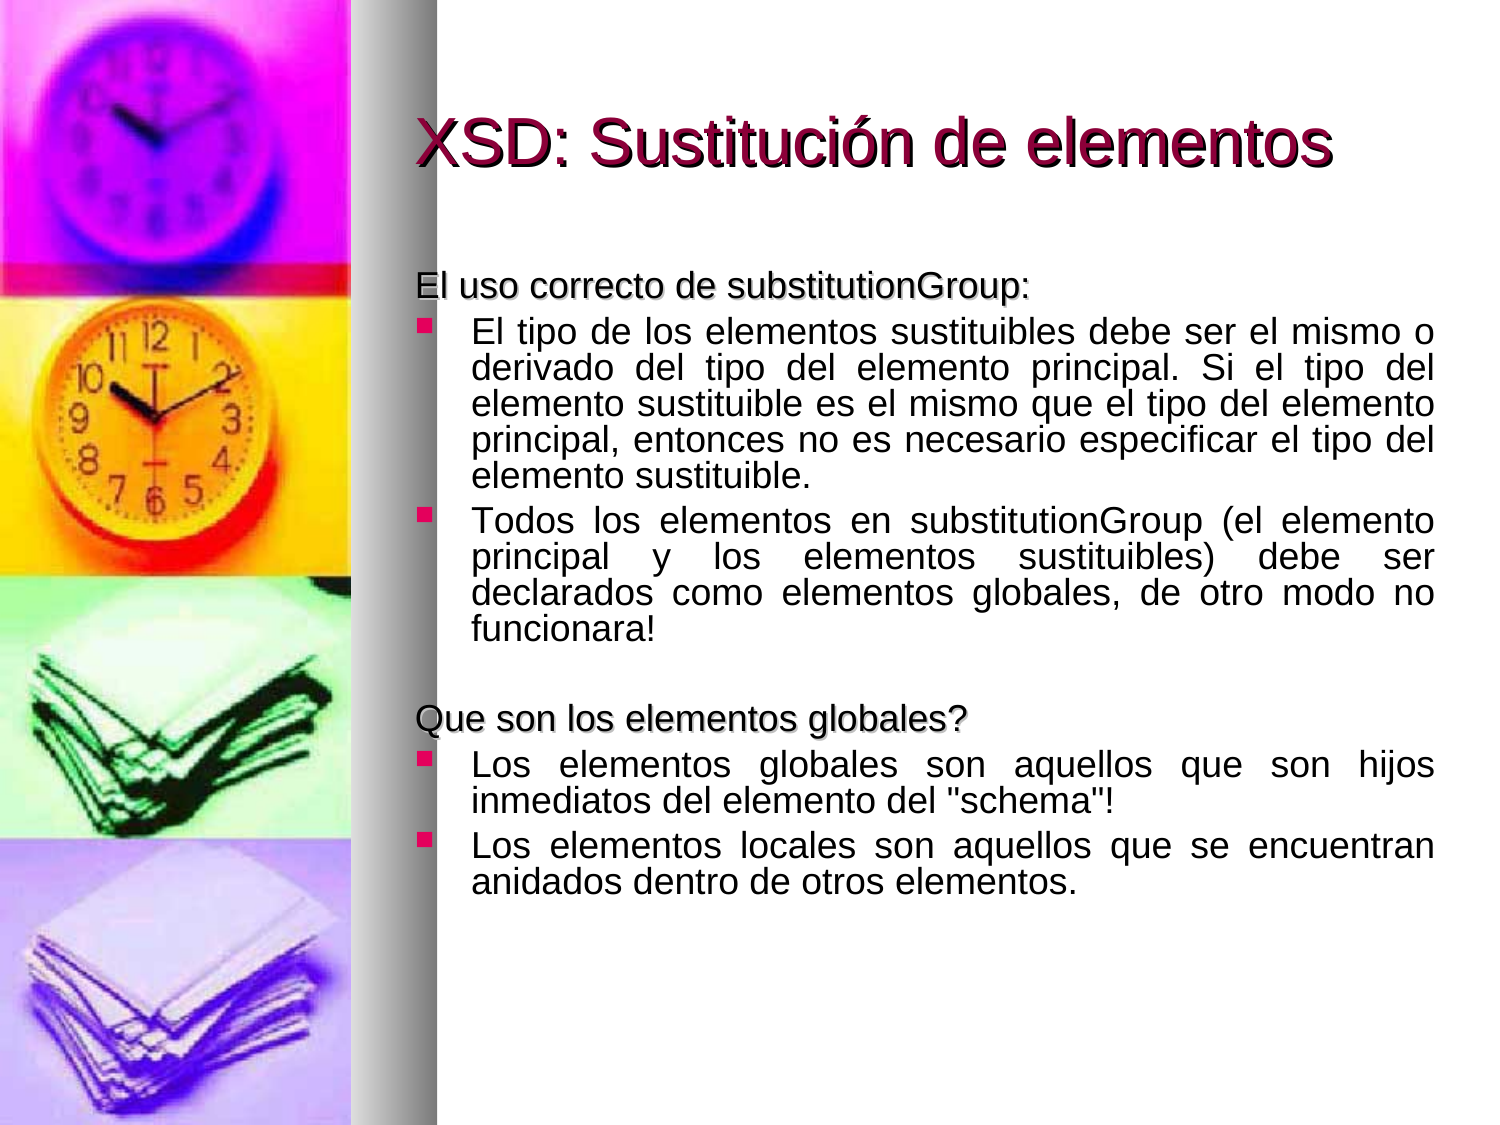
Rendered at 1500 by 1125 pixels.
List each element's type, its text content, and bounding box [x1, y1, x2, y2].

list El uso correcto de substitutionGroup: El tipo de los elementos sustituibles debe ser el mismo o derivado del tipo del elemento principal. Si el tipo del elemento sustituible es el mismo que el tipo del elemento principal, entonces no es necesario especificar el tipo del elemento sustituible. Todos los elementos en substitutionGroup (el elemento principal y los elementos sustituibles) debe ser declarados como elementos globales, de otro modo no funcionara! Que son los elementos globales? Los elementos globales son aquellos que son hijos inmediatos del elemento del "schema"! Los elementos locales son aquellos que se encuentran anidados dentro de otros elementos. [399, 262, 1450, 1000]
picture [0, 0, 351, 1125]
title XSD: Sustitución de elementos [399, 37, 1450, 238]
